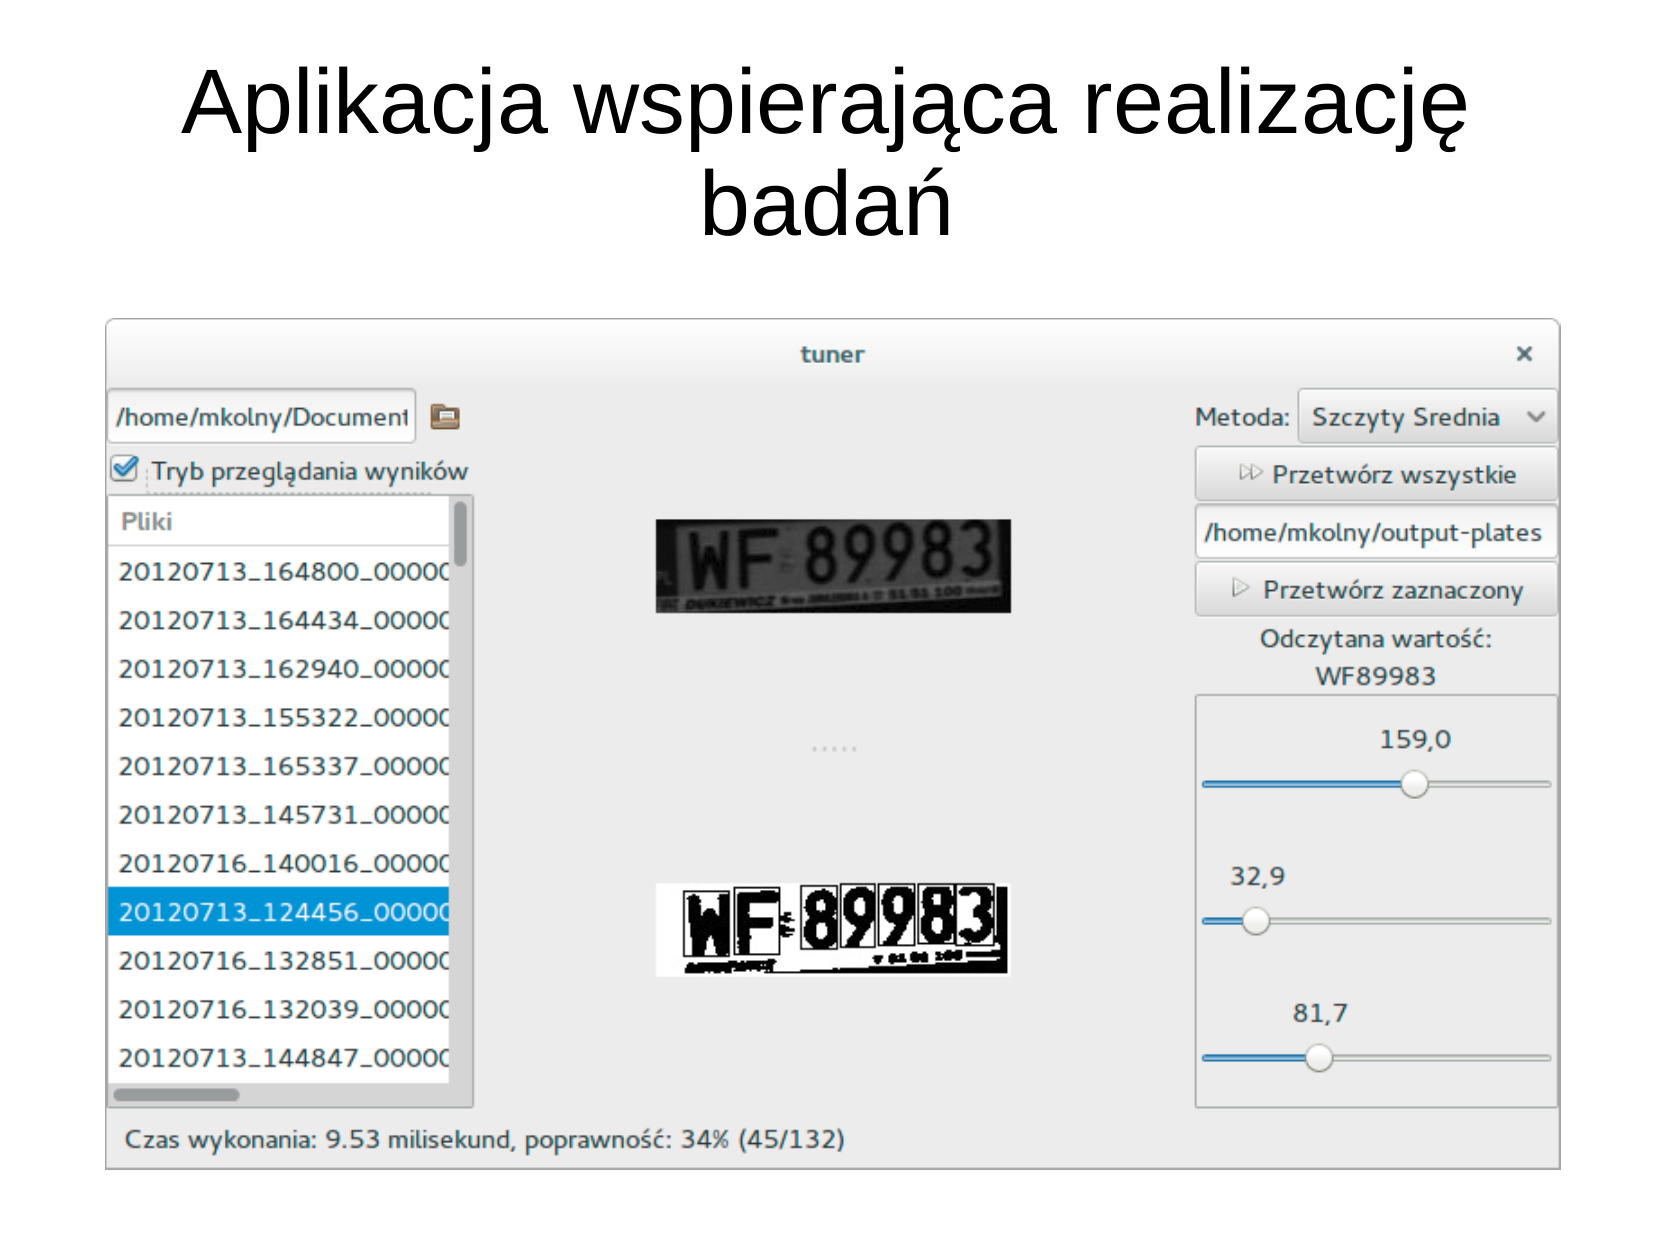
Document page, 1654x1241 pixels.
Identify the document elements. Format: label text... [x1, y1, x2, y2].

picture [105, 318, 1561, 1171]
title Aplikacja wspierająca realizację badań [82, 49, 1571, 257]
